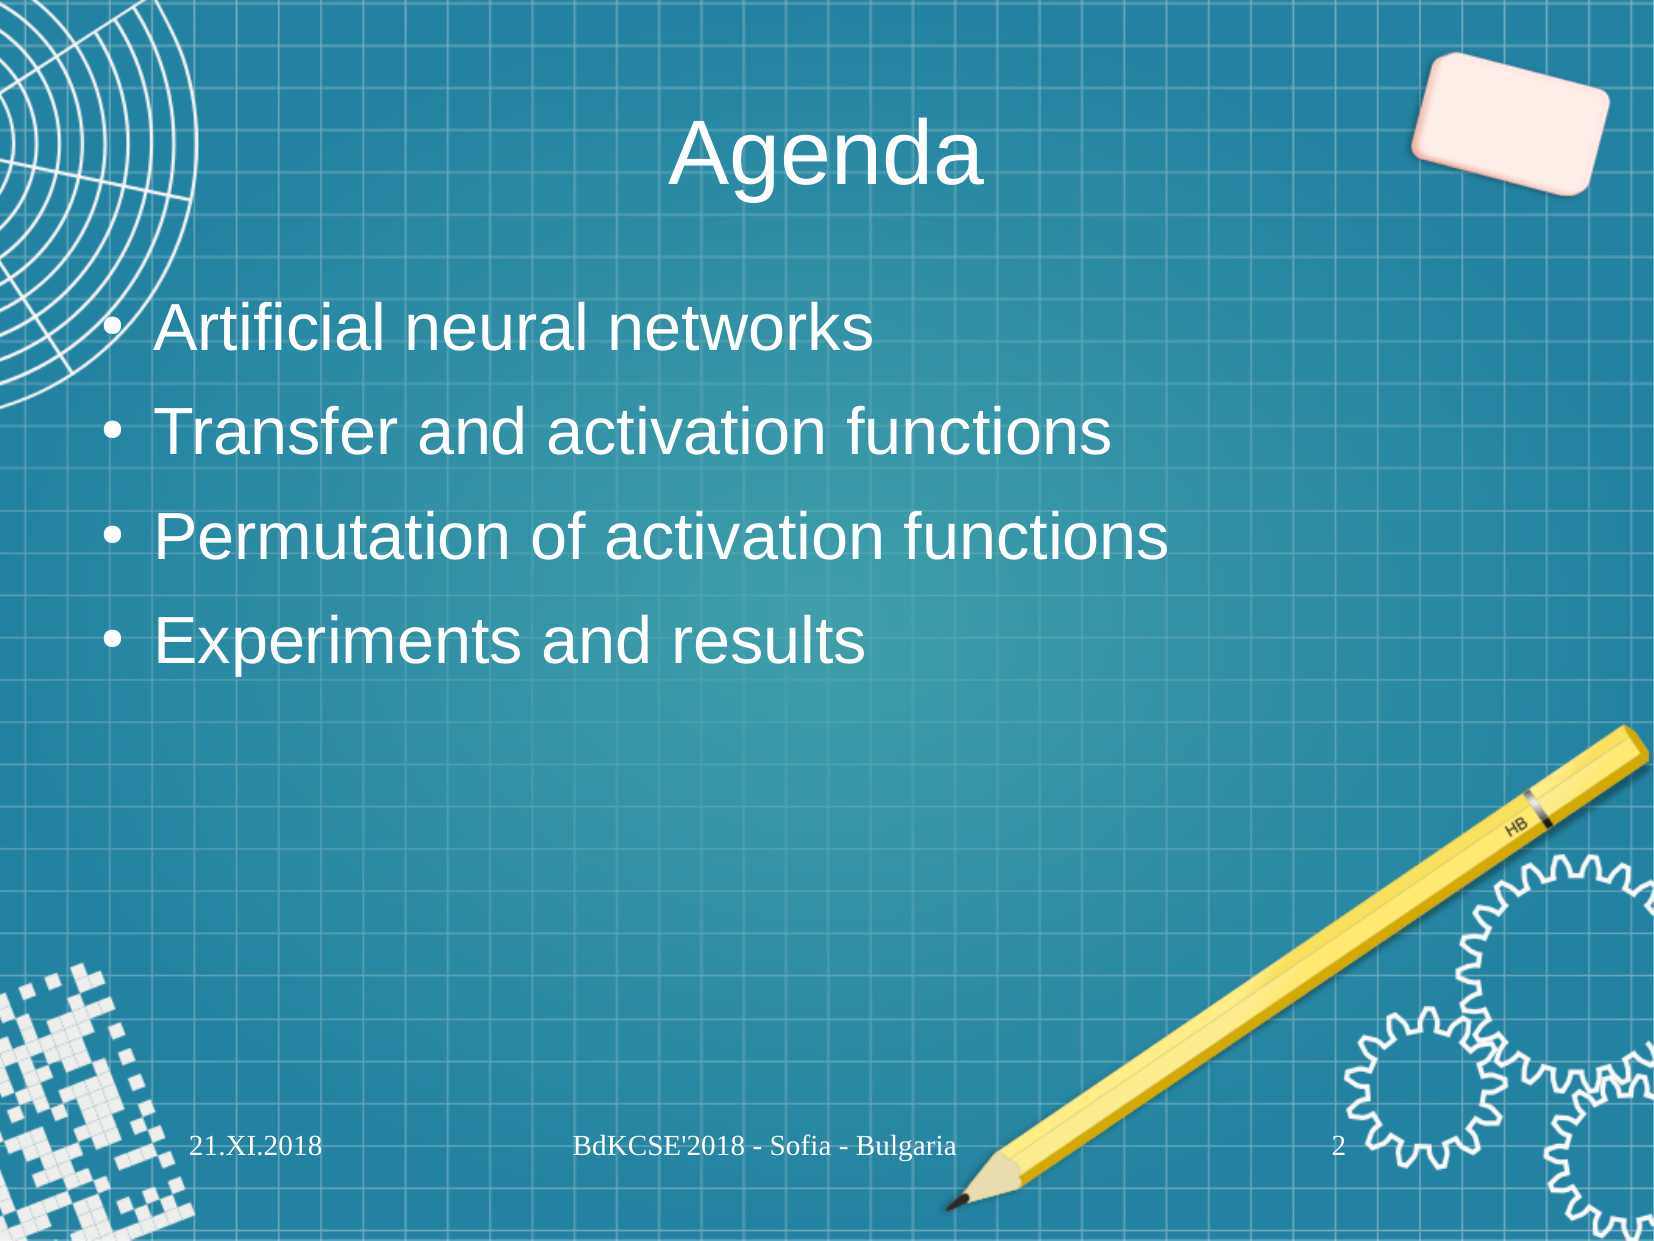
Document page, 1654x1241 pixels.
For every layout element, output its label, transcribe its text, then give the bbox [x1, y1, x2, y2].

list Artificial neural networks Transfer and activation functions Permutation of activation functions Experiments and results [82, 290, 1571, 1010]
picture [0, 0, 1654, 1241]
title Agenda [82, 49, 1571, 257]
